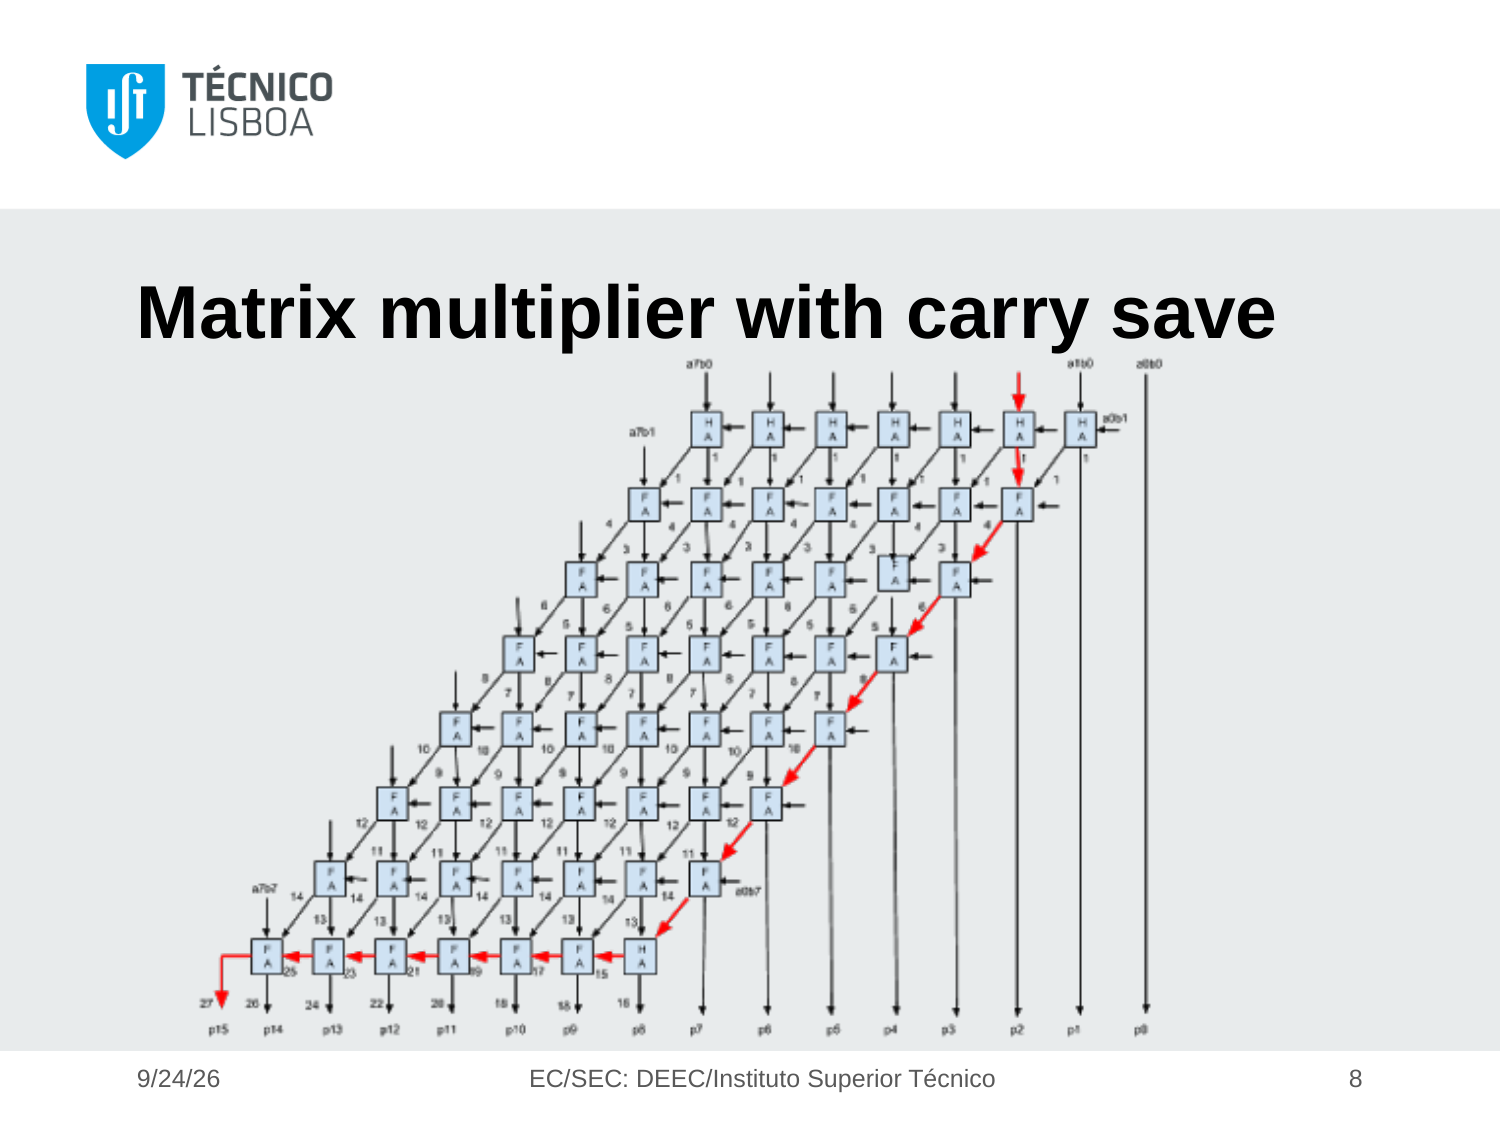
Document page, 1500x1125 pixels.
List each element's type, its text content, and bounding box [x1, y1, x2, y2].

footer EC/SEC: DEEC/Instituto Superior Técnico [512, 1053, 1021, 1103]
title Matrix multiplier with carry save [121, 237, 1378, 381]
slide_number <number> [1077, 1052, 1378, 1103]
picture [0, 0, 1500, 1125]
slide_number 11/19/20 [121, 1052, 425, 1103]
